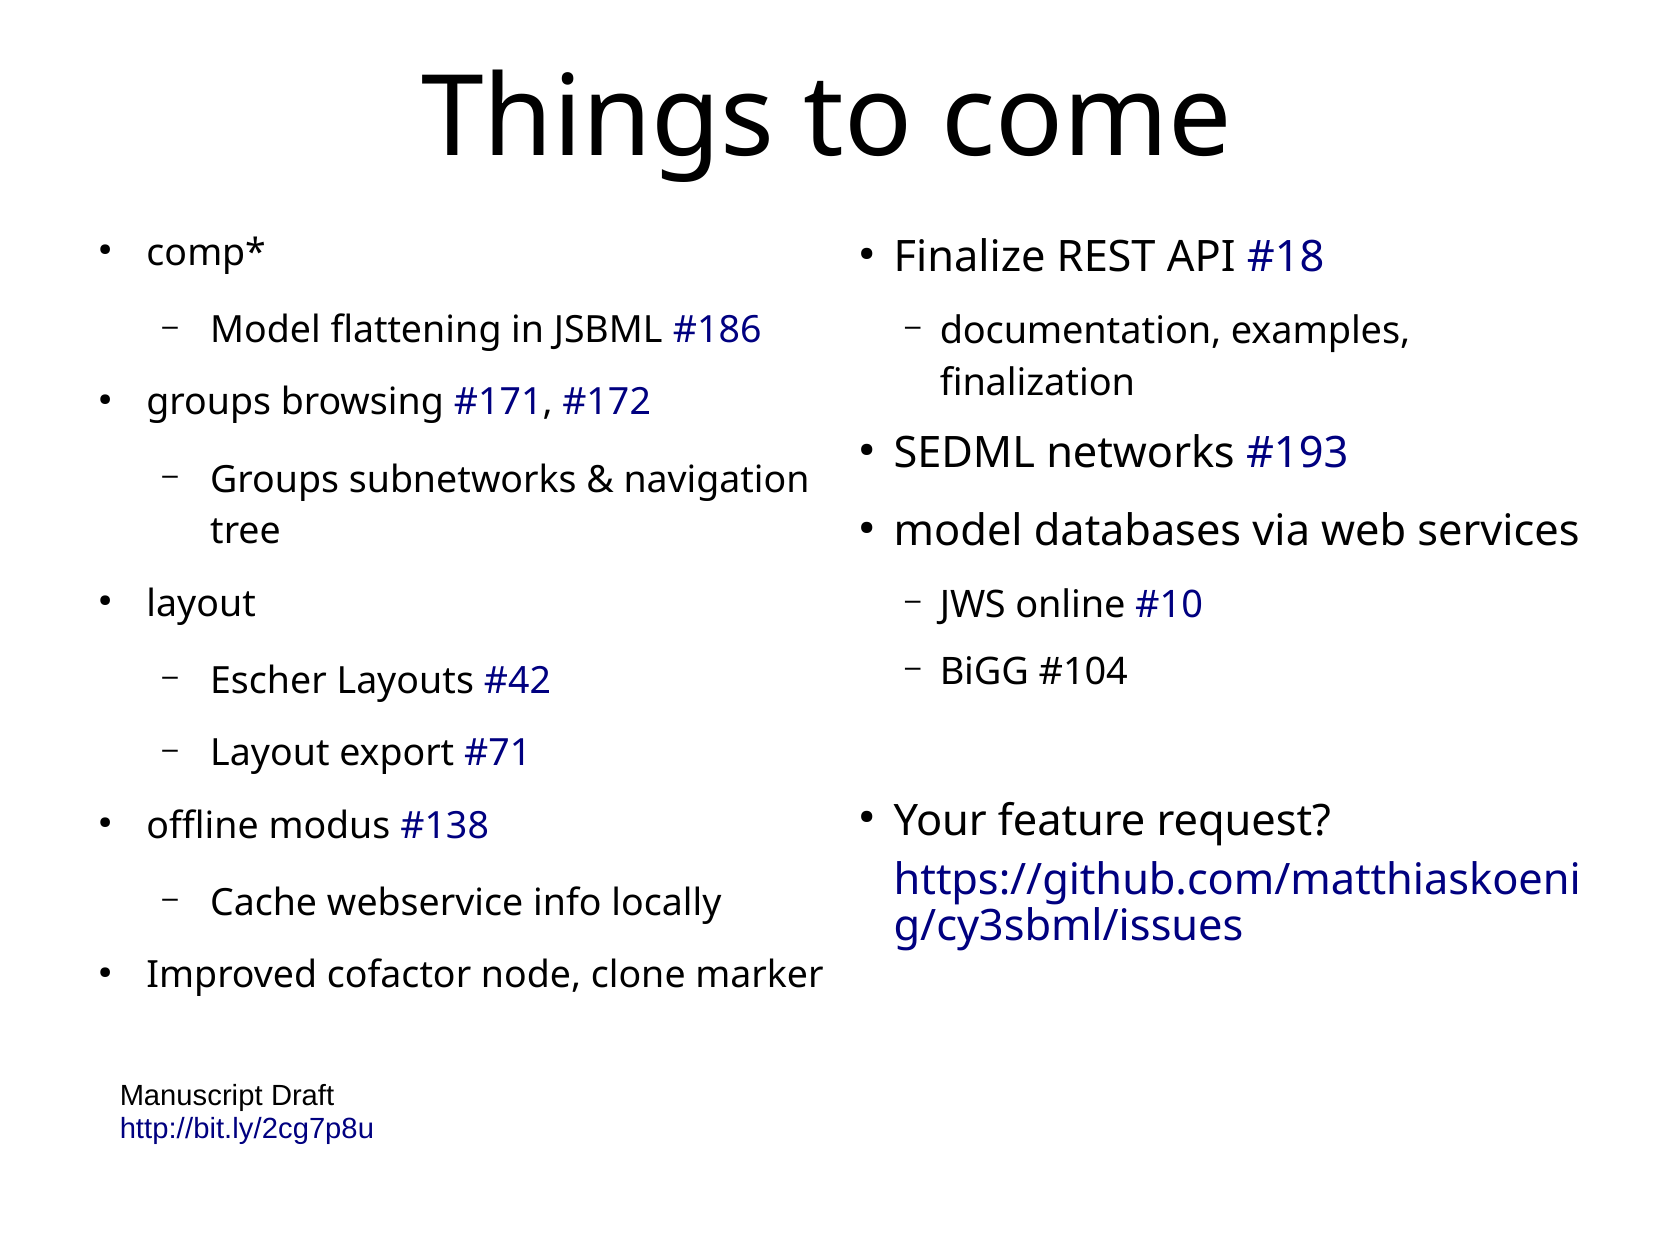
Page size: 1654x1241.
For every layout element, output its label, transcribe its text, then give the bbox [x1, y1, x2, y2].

text_box Manuscript Draft http://bit.ly/2cg7p8u [105, 1071, 781, 1186]
title Things to come [82, 8, 1571, 216]
list Finalize REST API #18 documentation, examples, finalization SEDML networks #193 model databases via web services JWS online #10 BiGG #104 Your feature request? https://github.com/matthiaskoenig/cy3sbml/issues [847, 225, 1591, 976]
list comp* Model flattening in JSBML #186 groups browsing #171, #172 Groups subnetworks & navigation tree layout Escher Layouts #42 Layout export #71 offline modus #138 Cache webservice info locally Improved cofactor node, clone marker [82, 225, 826, 1051]
